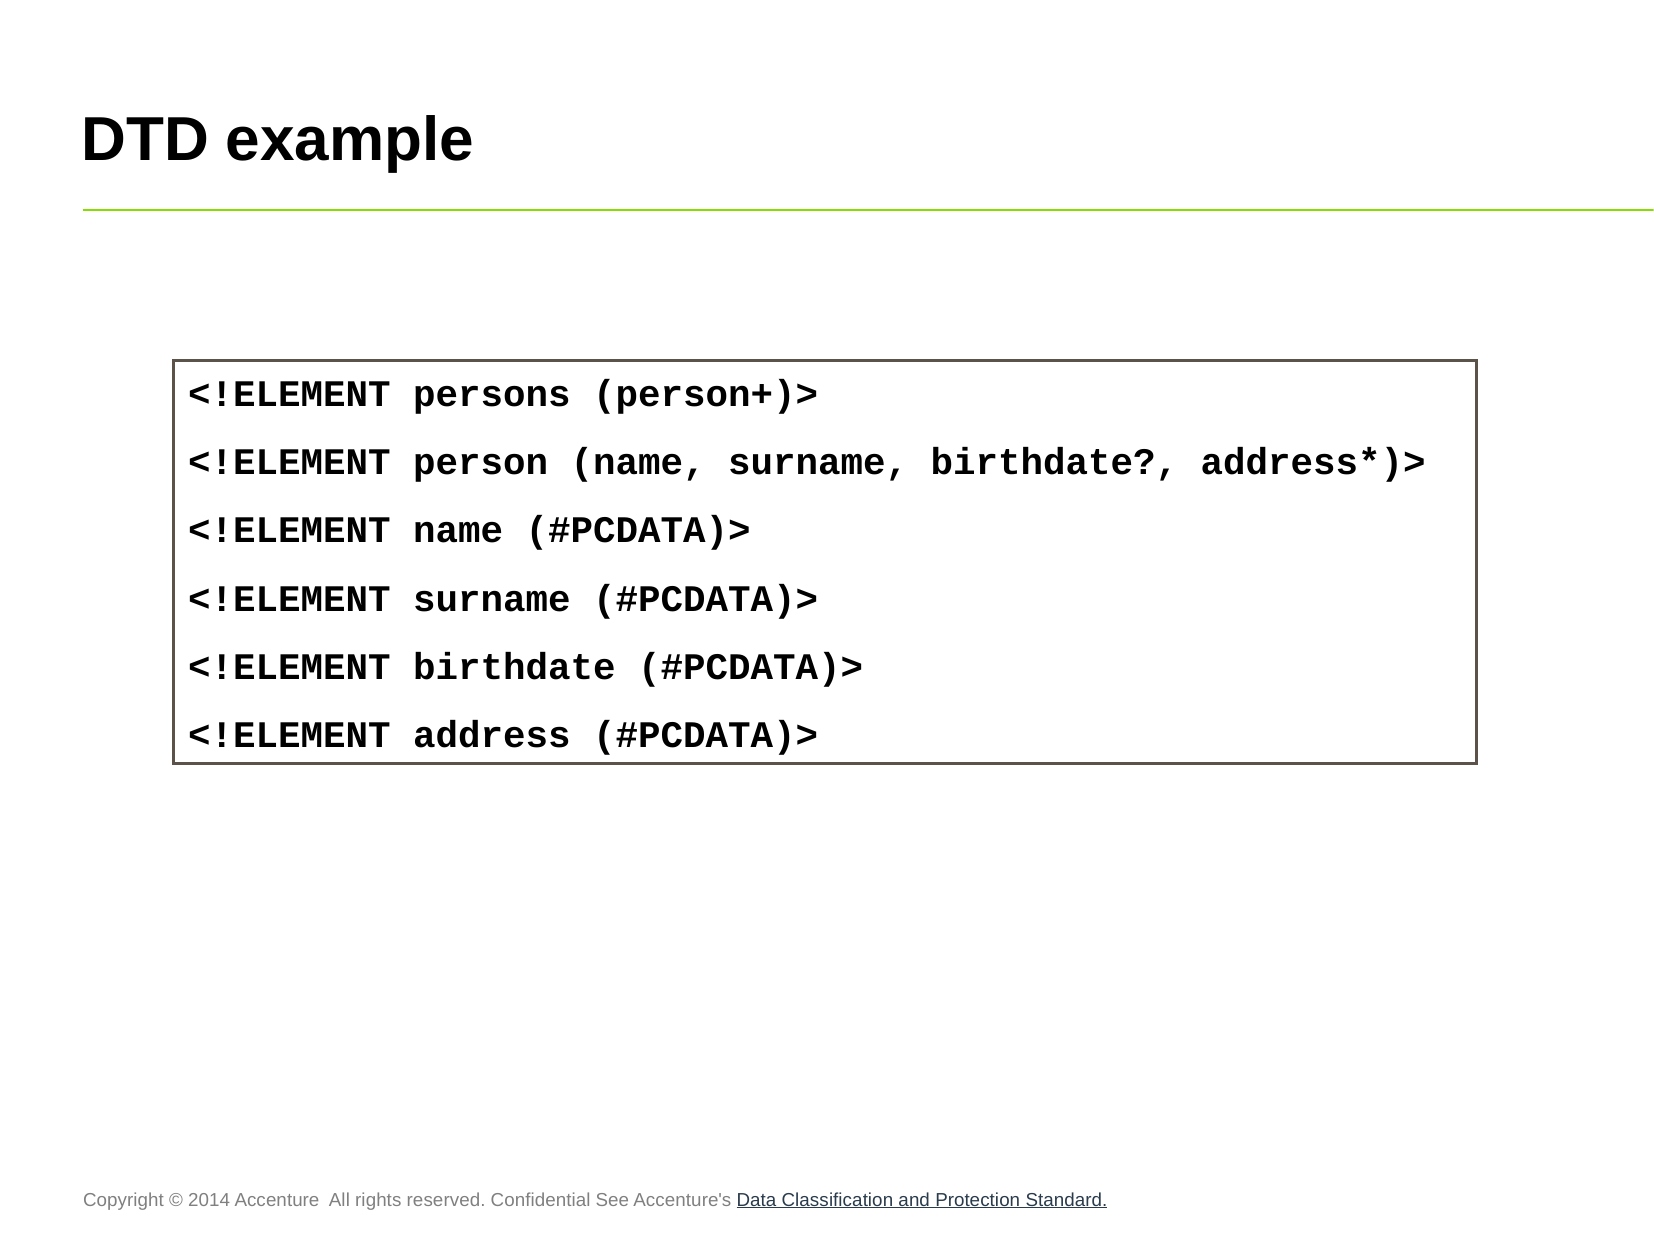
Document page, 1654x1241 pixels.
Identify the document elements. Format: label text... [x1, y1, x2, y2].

title DTD example [81, 68, 1654, 211]
text_box <!ELEMENT persons (person+)> <!ELEMENT person (name, surname, birthdate?, address*)> <!ELEMENT name (#PCDATA)> <!ELEMENT surname (#PCDATA)> <!ELEMENT birthdate (#PCDATA)> <!ELEMENT address (#PCDATA)> [173, 360, 1477, 764]
